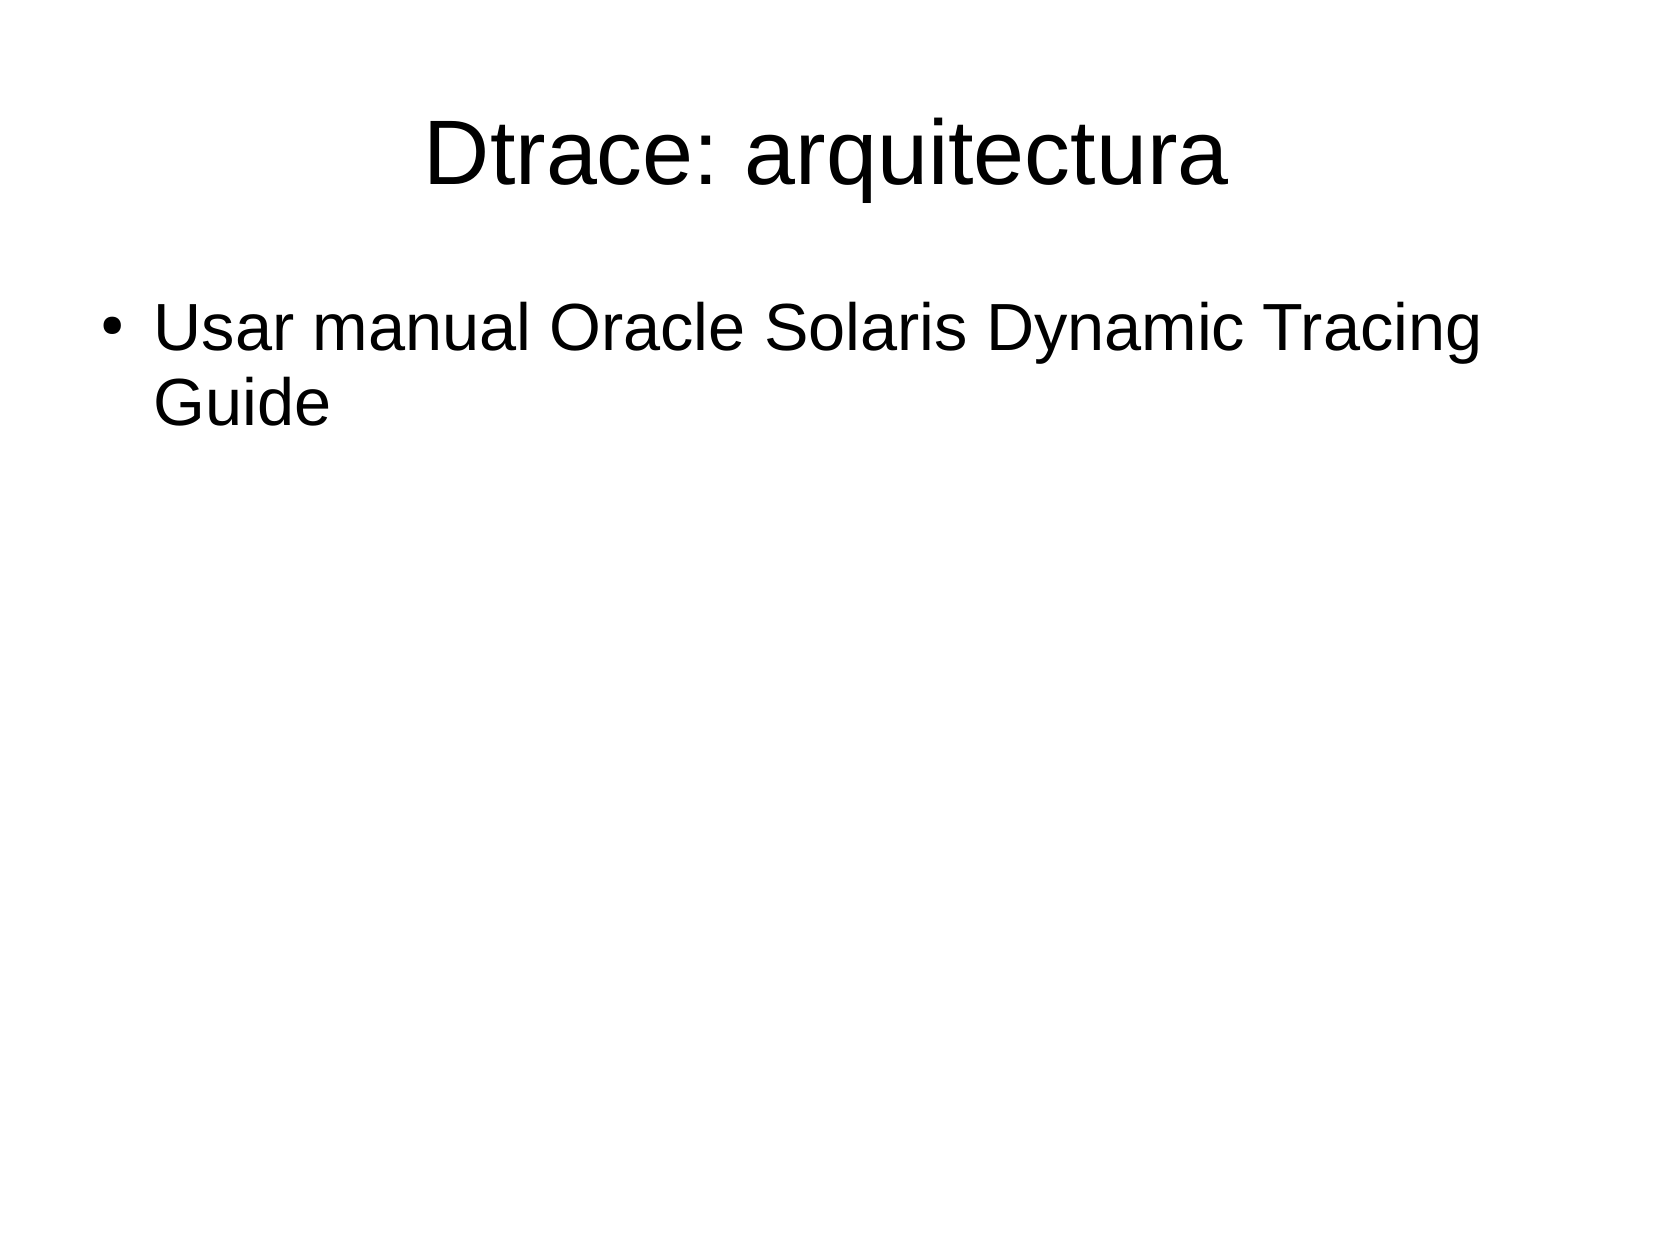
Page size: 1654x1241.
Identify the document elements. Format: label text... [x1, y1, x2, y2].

list Usar manual Oracle Solaris Dynamic Tracing Guide [82, 290, 1571, 1010]
title Dtrace: arquitectura [82, 49, 1571, 257]
